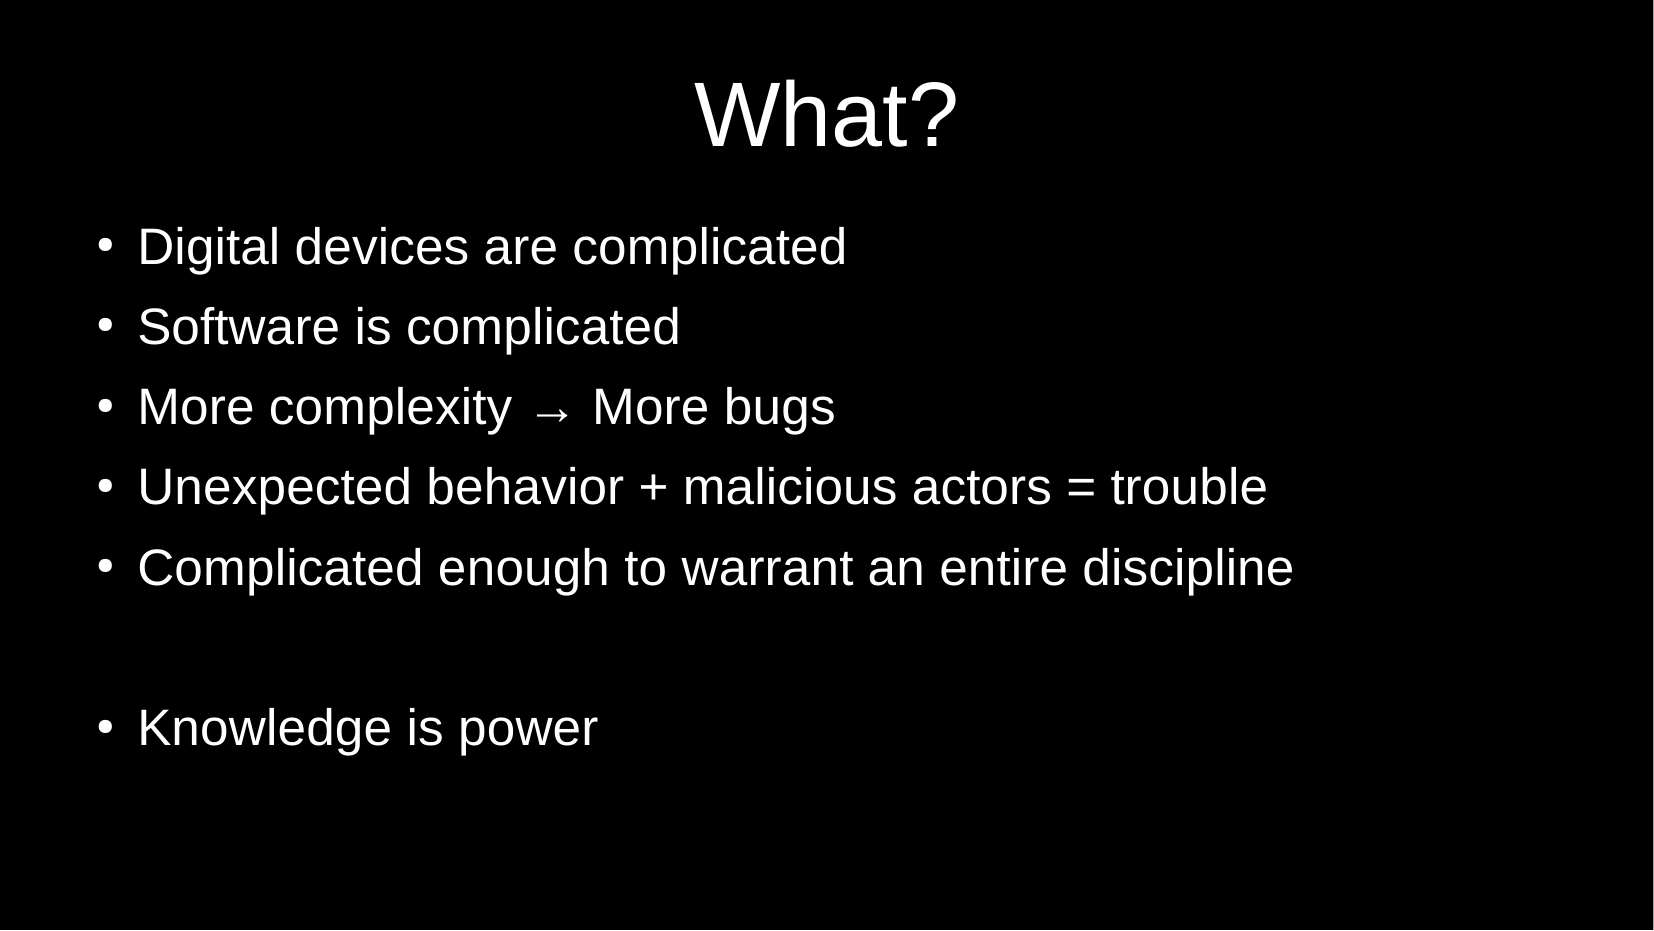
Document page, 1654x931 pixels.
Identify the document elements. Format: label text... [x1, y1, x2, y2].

list Digital devices are complicated Software is complicated More complexity → More bugs Unexpected behavior + malicious actors = trouble Complicated enough to warrant an entire discipline Knowledge is power [82, 217, 1571, 758]
title What? [82, 37, 1571, 193]
